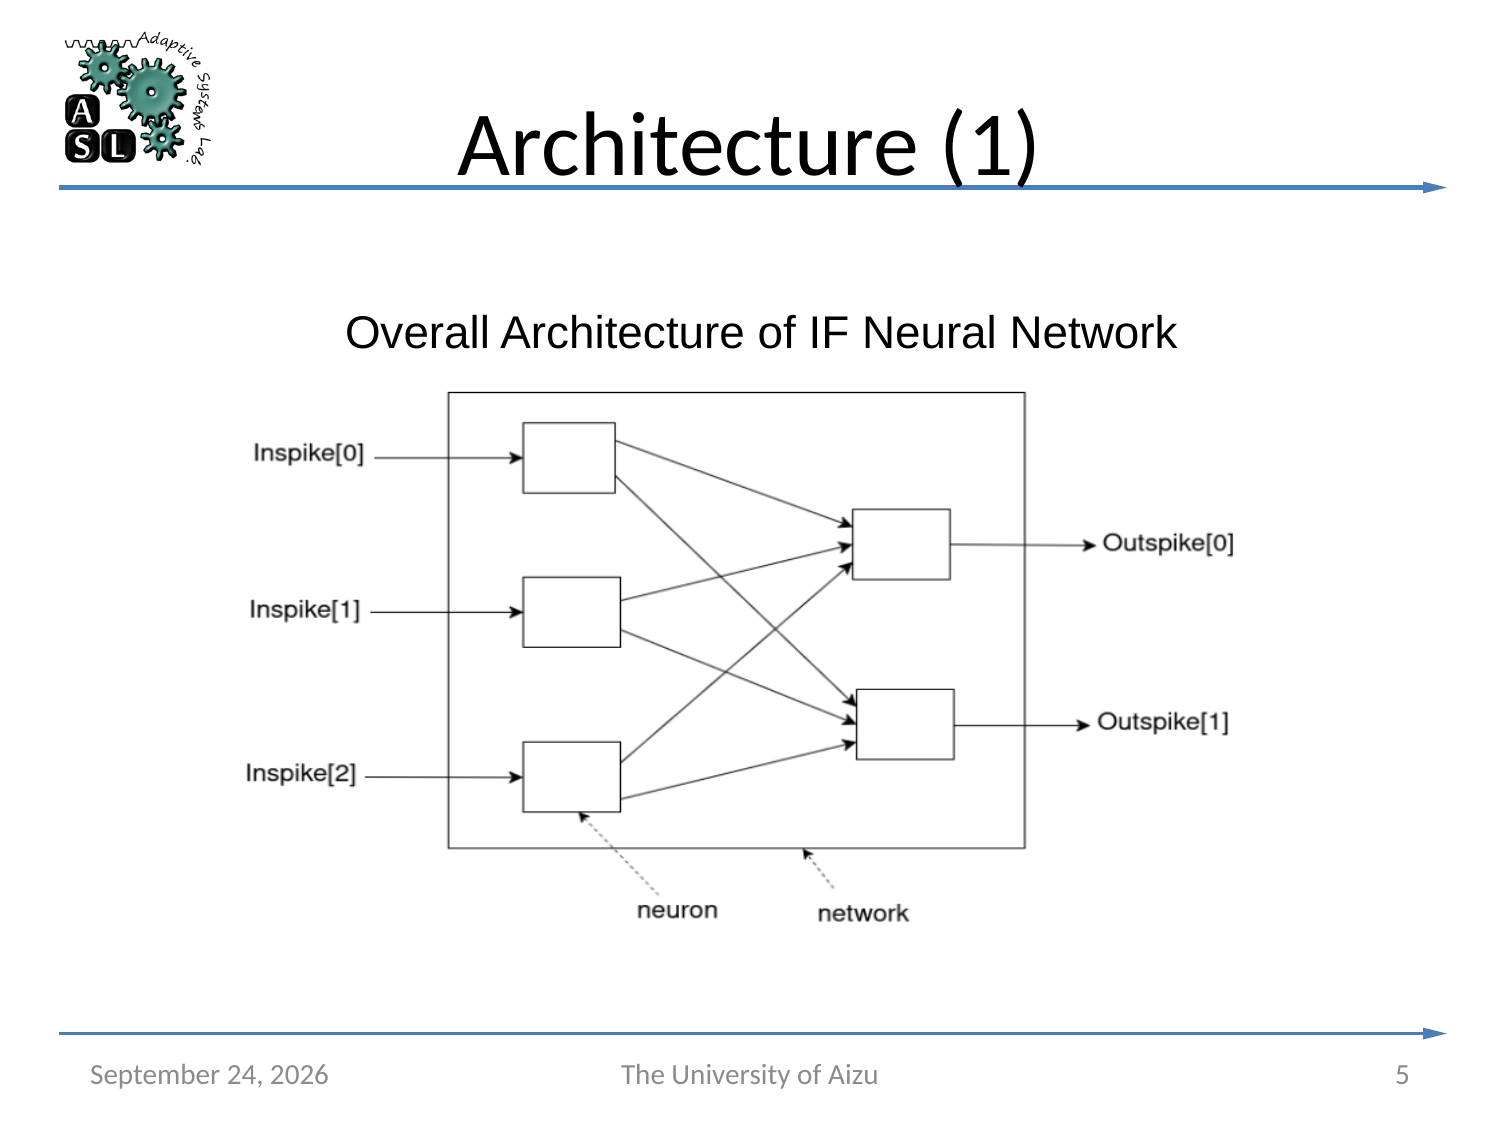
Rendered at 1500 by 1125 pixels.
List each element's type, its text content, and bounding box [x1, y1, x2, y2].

title Architecture (1) [75, 45, 1425, 233]
slide_number <番号> [1074, 1042, 1425, 1103]
picture [58, 30, 211, 169]
slide_number May 22, 2025 [75, 1042, 425, 1103]
footer The University of Aizu [512, 1042, 988, 1103]
text_box Overall Architecture of IF Neural Network [330, 295, 1270, 366]
picture [239, 386, 1241, 934]
